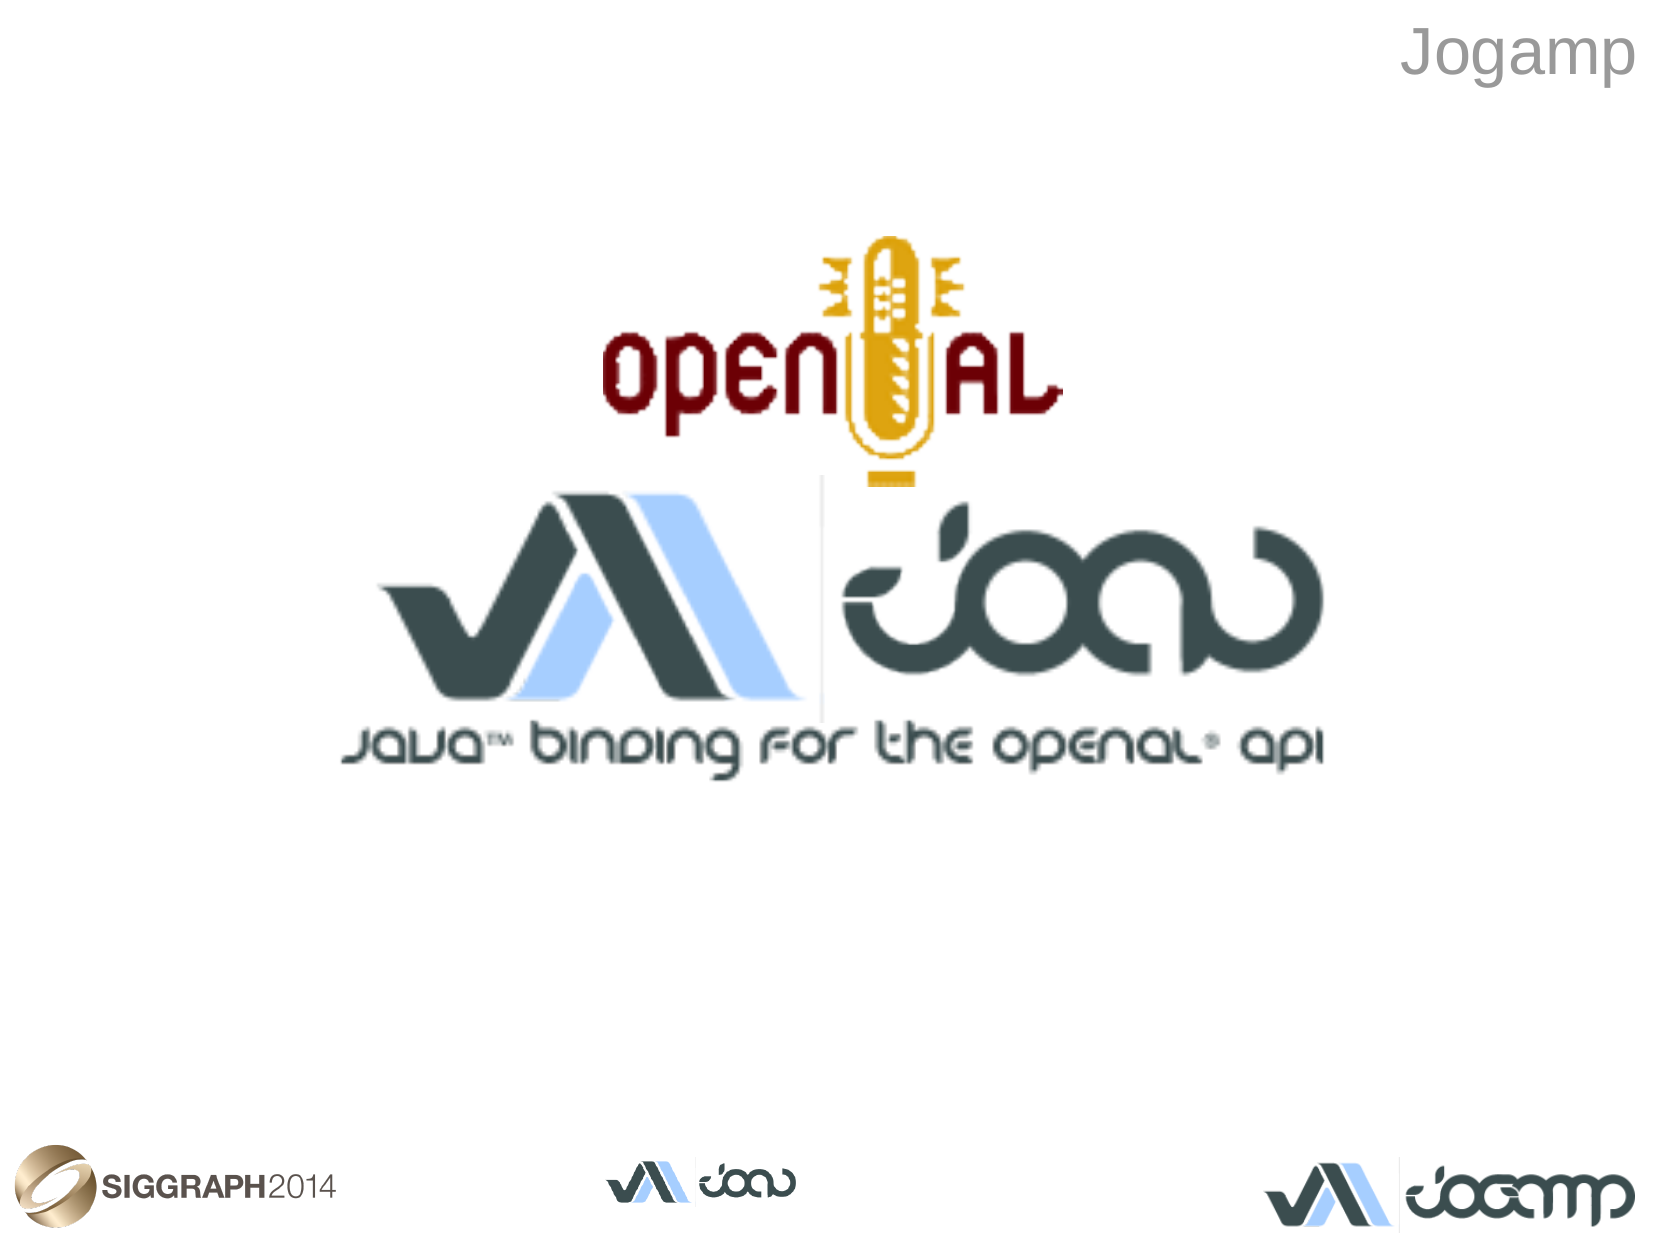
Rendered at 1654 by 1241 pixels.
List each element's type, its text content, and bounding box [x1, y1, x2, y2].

text_box Jogamp [1385, 6, 1654, 111]
picture [7, 1133, 343, 1239]
picture [1262, 1157, 1635, 1233]
picture [0, 236, 1350, 786]
picture [604, 1157, 801, 1208]
